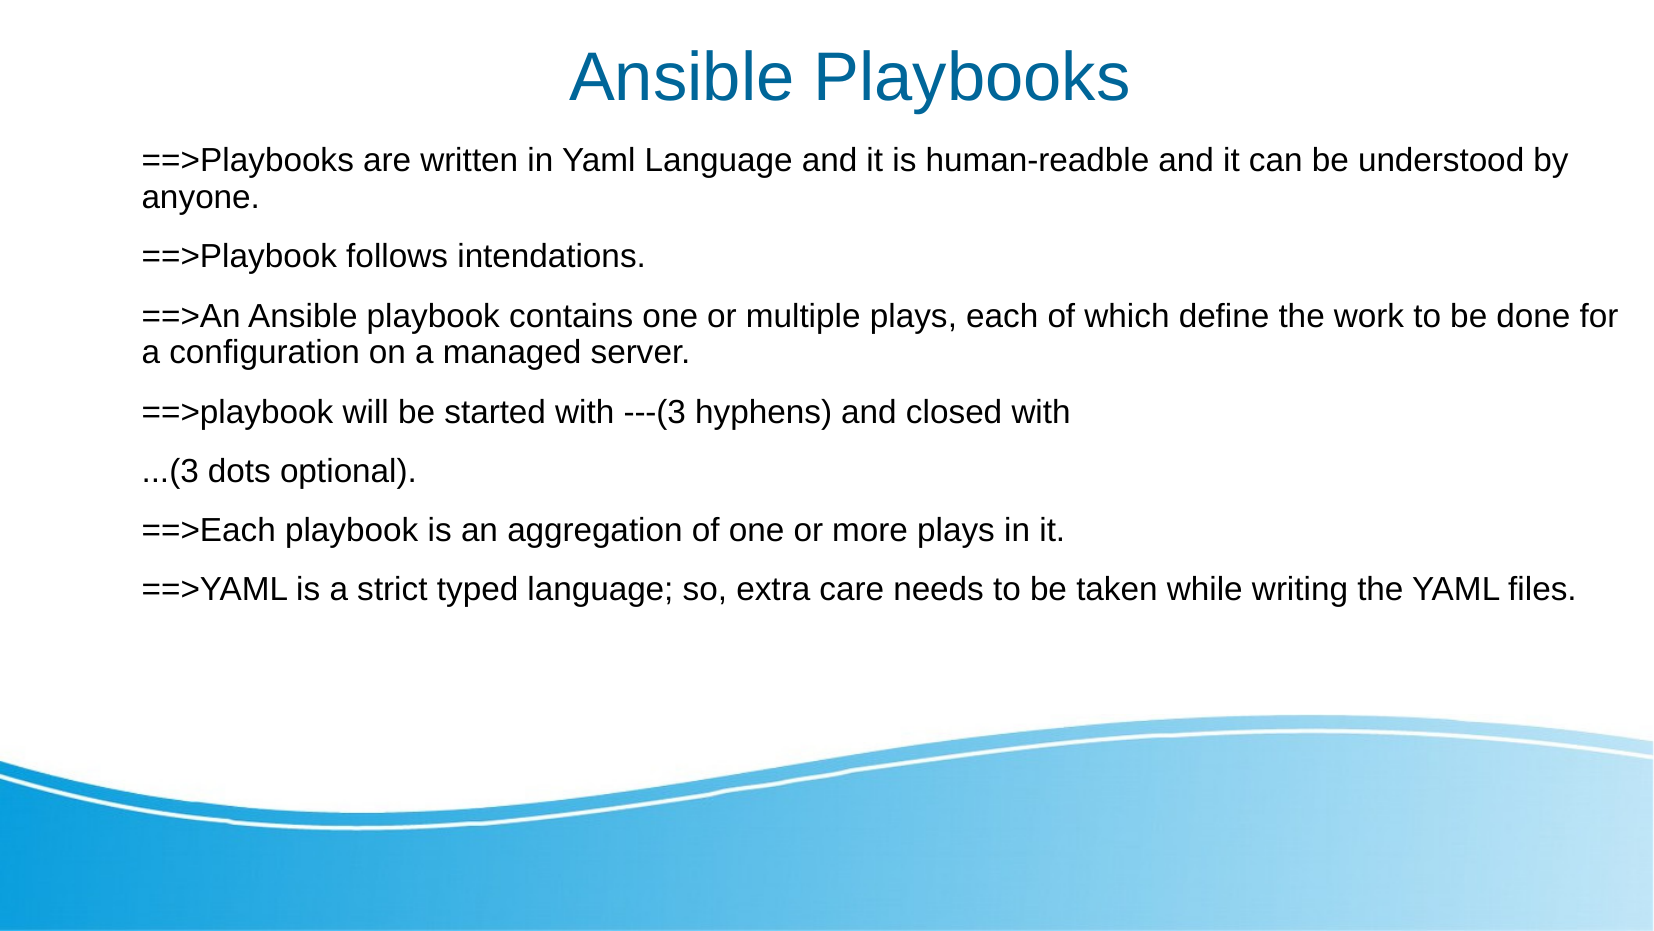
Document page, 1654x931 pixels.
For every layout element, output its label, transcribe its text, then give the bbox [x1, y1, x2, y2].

list ==>Playbooks are written in Yaml Language and it is human-readble and it can be understood by anyone. ==>Playbook follows intendations. ==>An Ansible playbook contains one or multiple plays, each of which define the work to be done for a configuration on a managed server. ==>playbook will be started with ---(3 hyphens) and closed with ...(3 dots optional). ==>Each playbook is an aggregation of one or more plays in it. ==>YAML is a strict typed language; so, extra care needs to be taken while writing the YAML files. [70, 141, 1630, 674]
title Ansible Playbooks [106, 23, 1595, 130]
picture [0, 714, 1654, 931]
